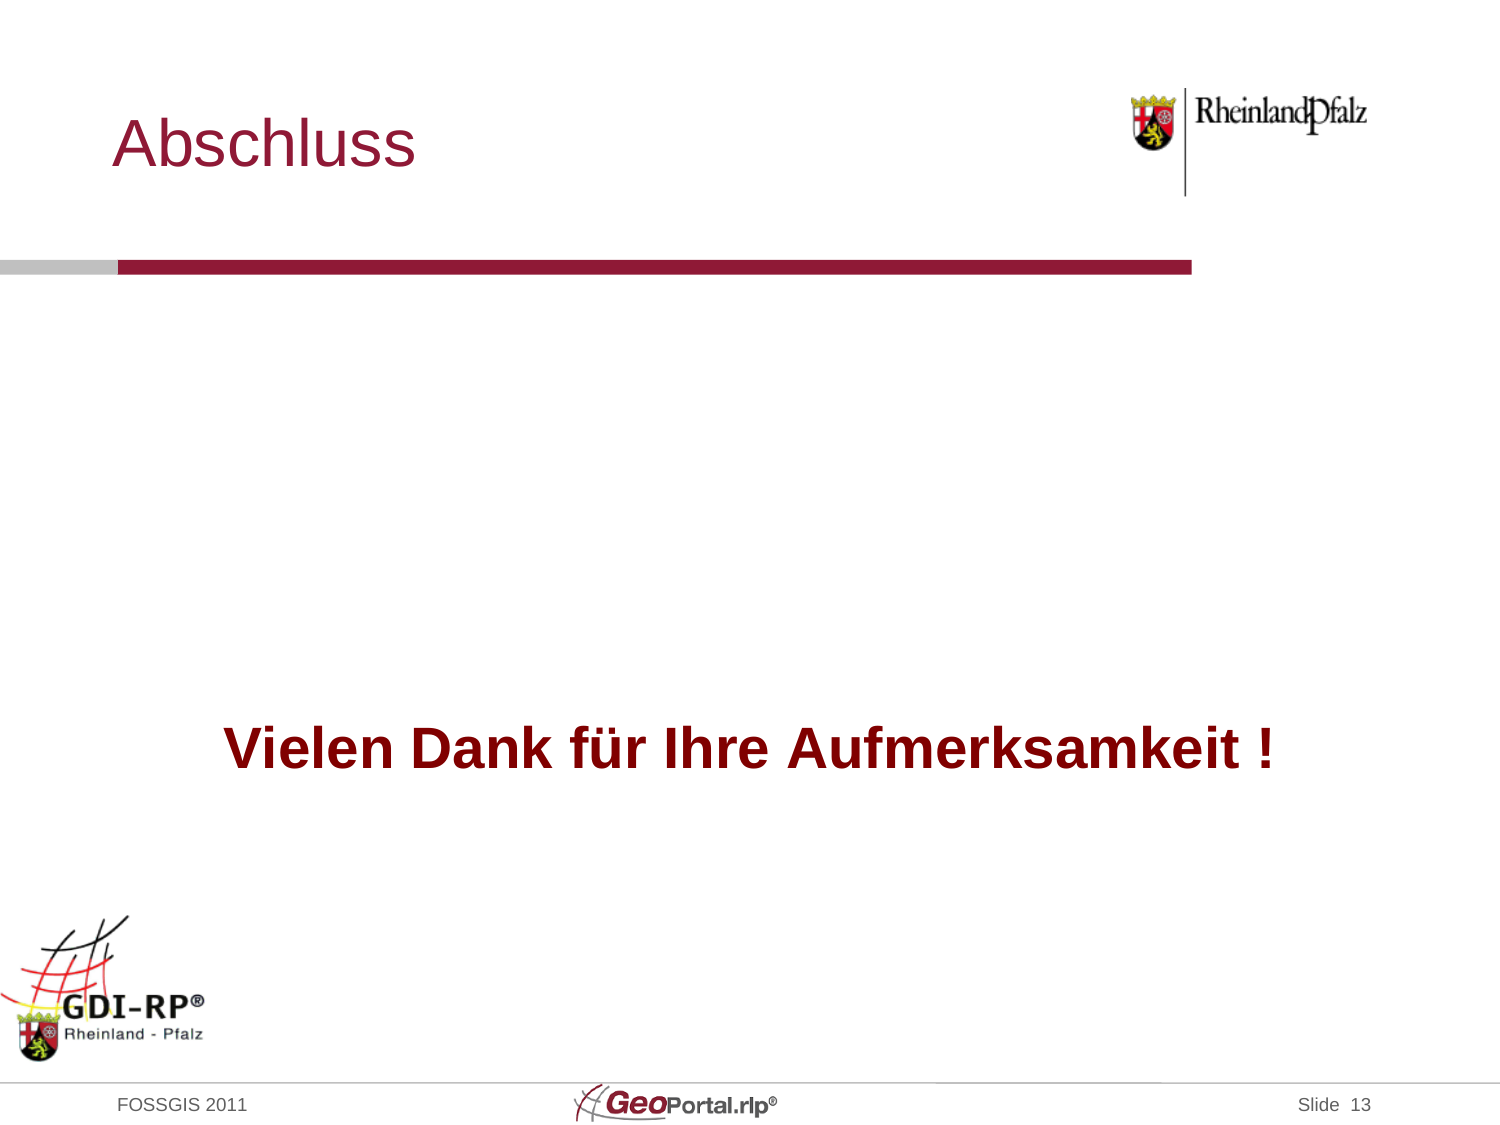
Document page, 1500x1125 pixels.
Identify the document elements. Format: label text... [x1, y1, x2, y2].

picture [0, 915, 207, 1063]
text_box Vielen Dank für Ihre Aufmerksamkeit ! [208, 703, 1421, 788]
picture [572, 1082, 778, 1125]
picture [1131, 88, 1447, 198]
title Abschluss [112, 63, 1071, 224]
